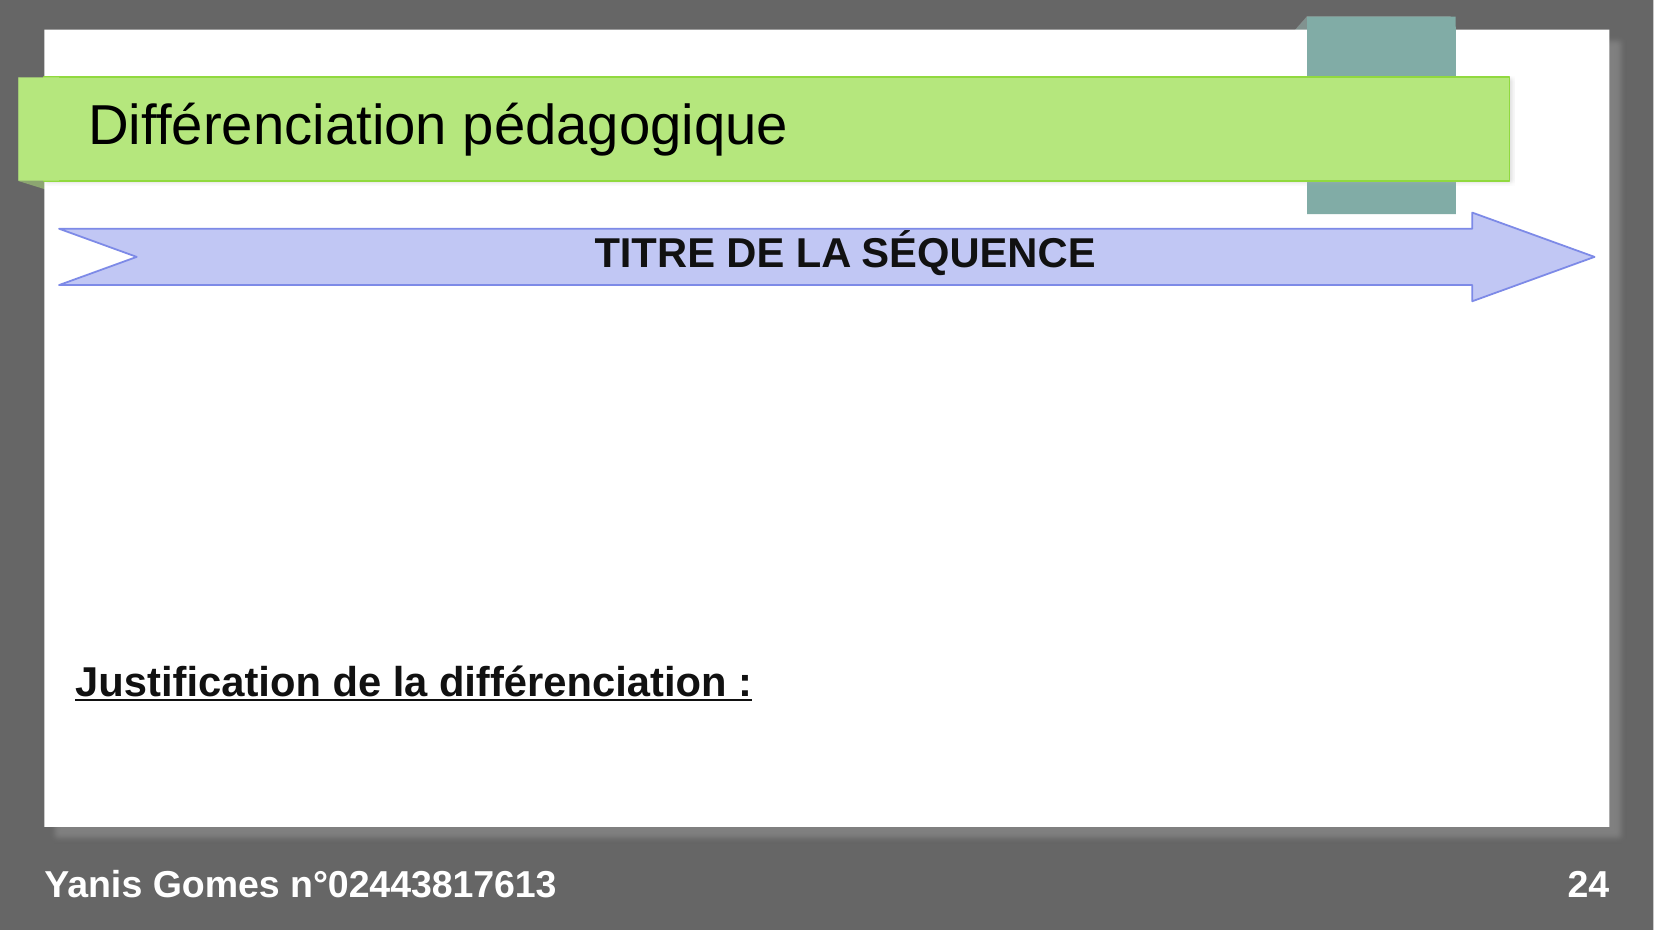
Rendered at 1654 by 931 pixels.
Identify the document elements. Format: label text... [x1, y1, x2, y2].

list TITRE DE LA SÉQUENCE [210, 228, 1481, 278]
list Justification de la différenciation : [75, 655, 1565, 709]
text_box <numéro> [974, 856, 1625, 916]
text_box Yanis Gomes n°02443817613 [29, 856, 680, 916]
title Différenciation pédagogique [88, 73, 1506, 178]
text_box [59, 212, 1595, 302]
